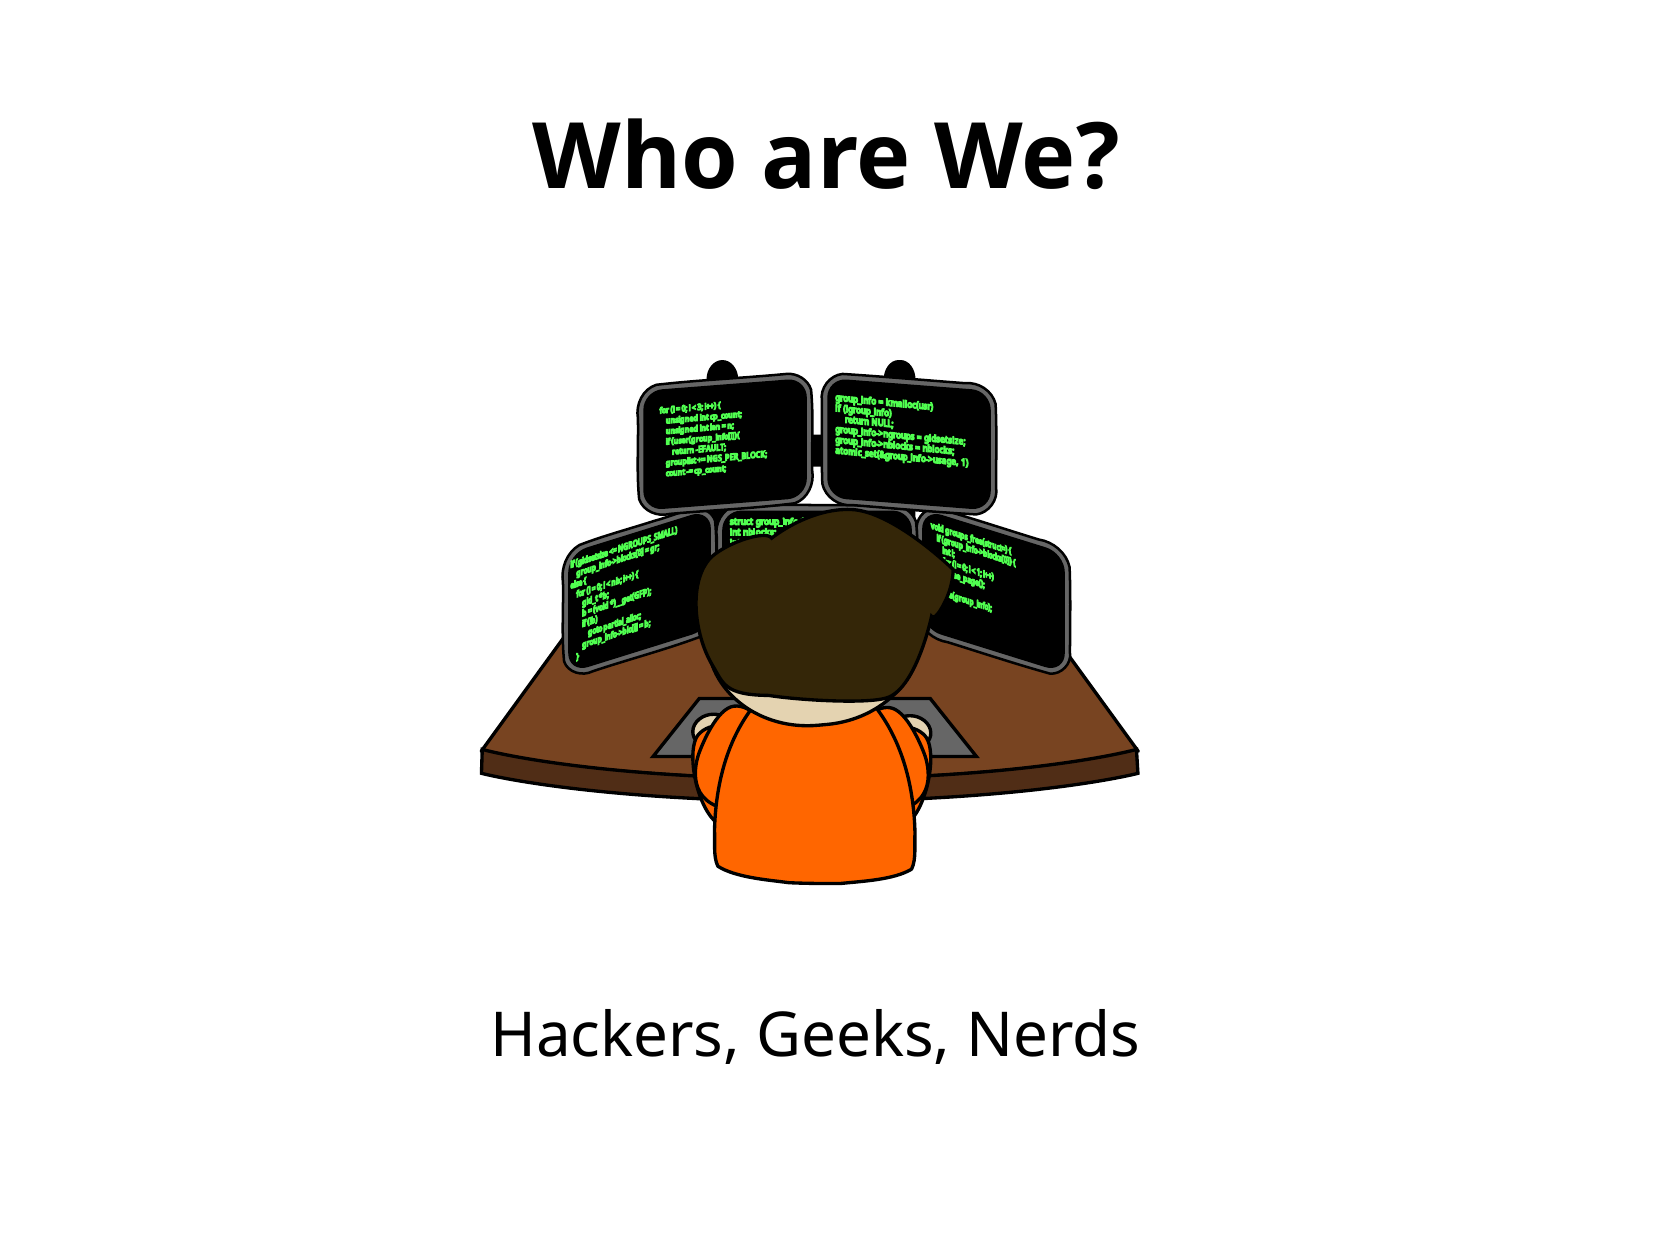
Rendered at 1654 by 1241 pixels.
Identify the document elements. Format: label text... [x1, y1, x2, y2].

list Hackers, Geeks, Nerds [86, 990, 1545, 1075]
picture [479, 360, 1140, 886]
title Who are We? [82, 49, 1571, 257]
